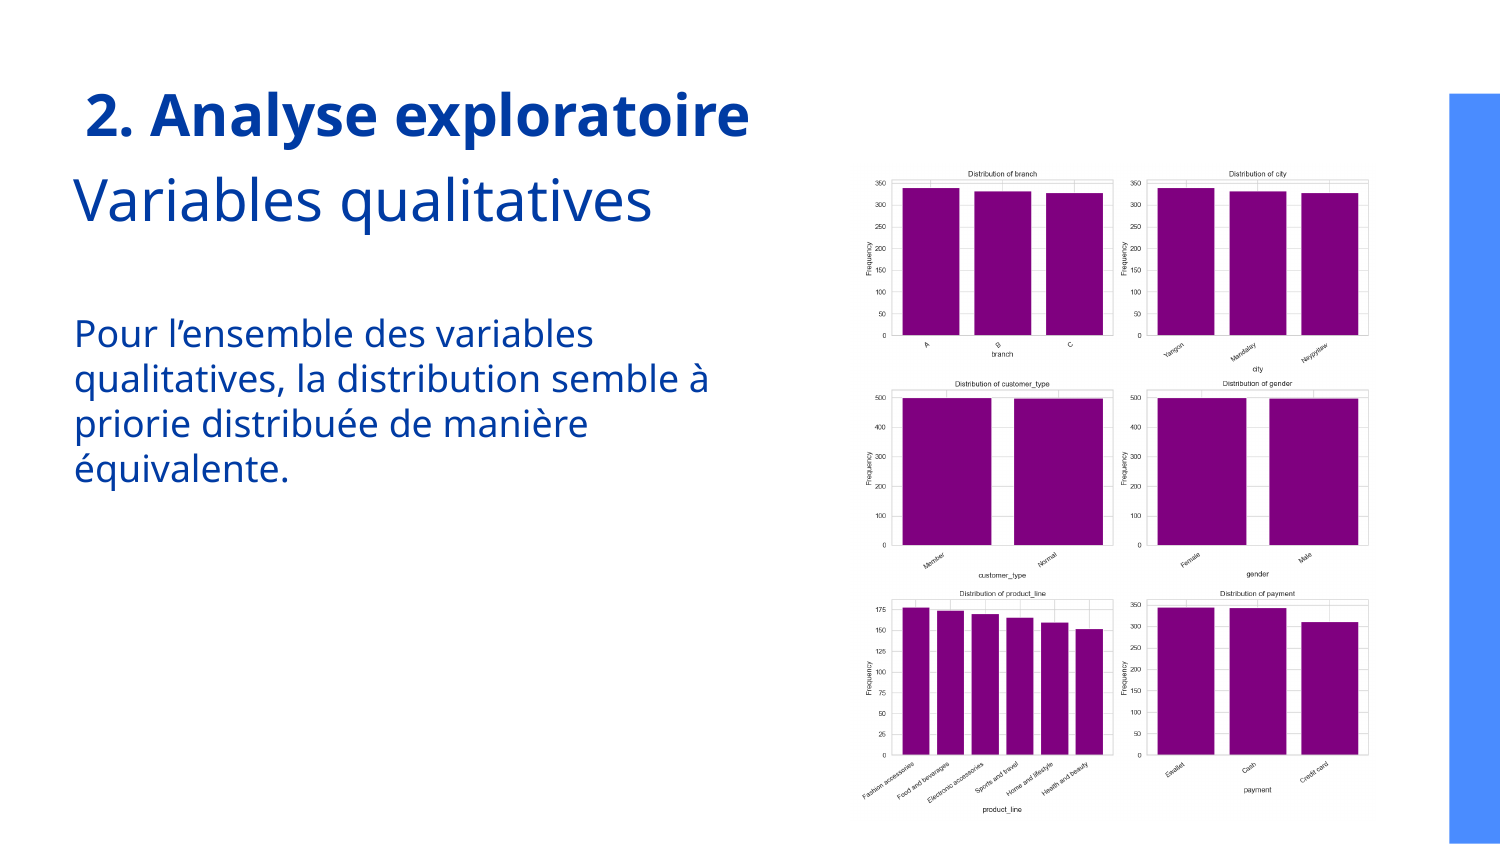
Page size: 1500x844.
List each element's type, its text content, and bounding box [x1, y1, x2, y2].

title Variables qualitatives [59, 147, 1418, 237]
title 2. Analyse exploratoire [70, 62, 1394, 147]
title Pour l’ensemble des variables qualitatives, la distribution semble à priorie distribuée de manière équivalente. [59, 295, 739, 745]
picture [850, 237, 1376, 821]
